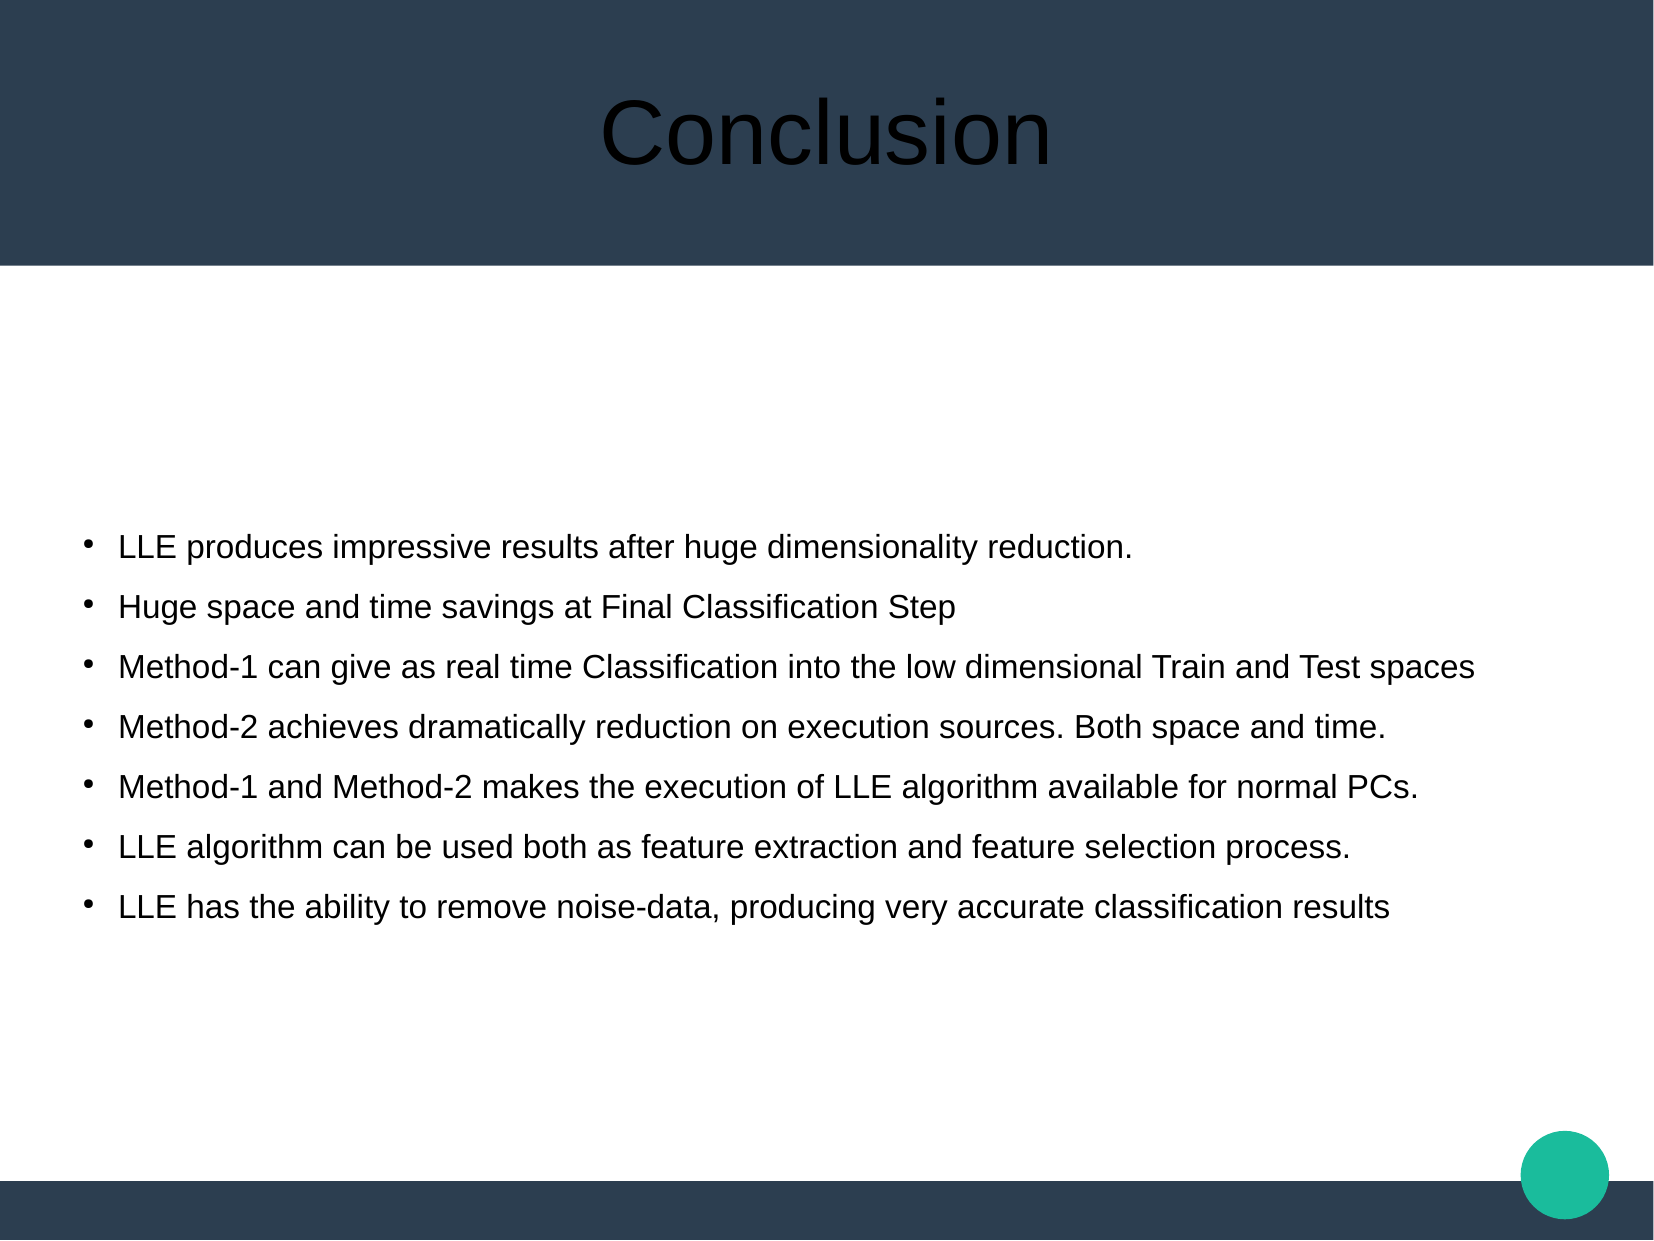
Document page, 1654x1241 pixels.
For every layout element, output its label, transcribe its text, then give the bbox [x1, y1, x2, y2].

text_box LLE produces impressive results after huge dimensionality reduction. Huge space and time savings at Final Classification Step Method-1 can give as real time Classification into the low dimensional Train and Test spaces Method-2 achieves dramatically reduction on execution sources. Both space and time. Method-1 and Method-2 makes the execution of LLE algorithm available for normal PCs. LLE algorithm can be used both as feature extraction and feature selection process. LLE has the ability to remove noise-data, producing very accurate classification results [82, 290, 1571, 1140]
text_box Conclusion [58, 49, 1595, 207]
